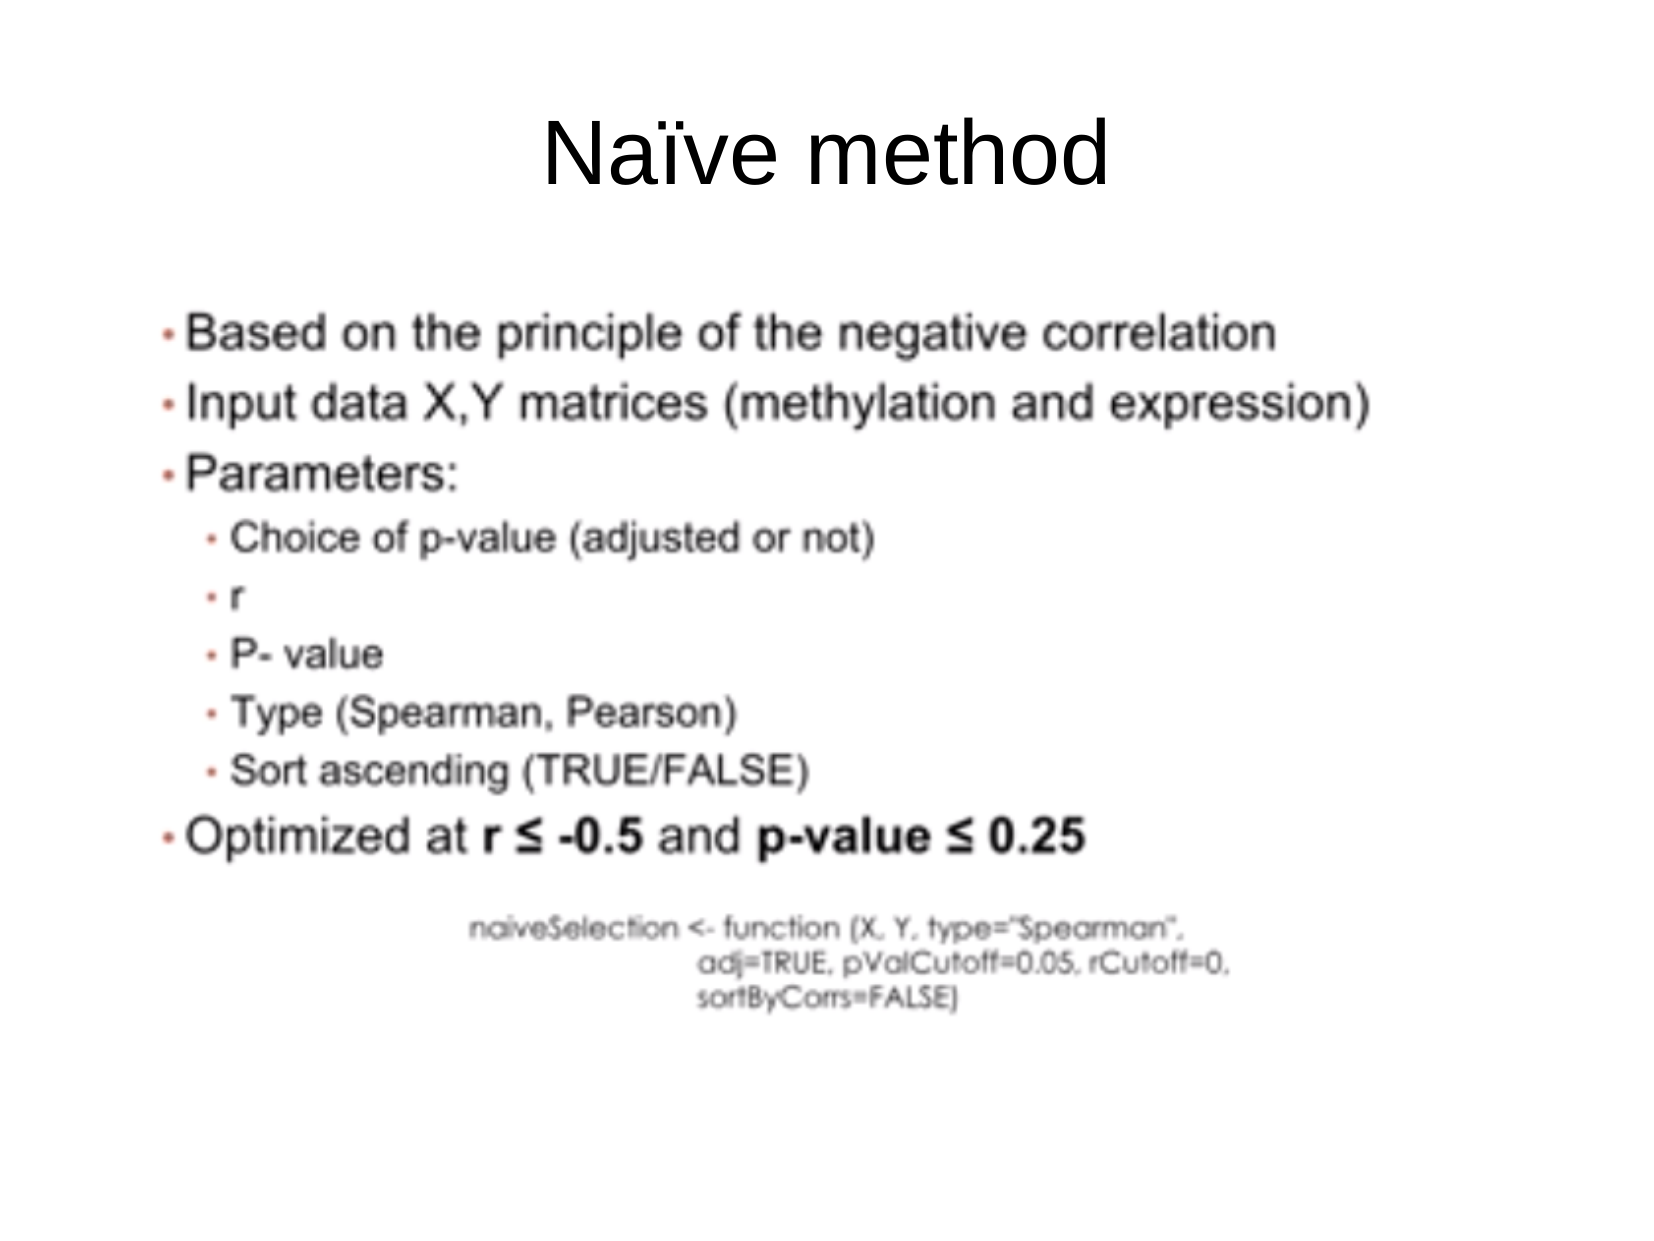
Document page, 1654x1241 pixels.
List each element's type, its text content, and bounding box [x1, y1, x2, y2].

title Naïve method [82, 49, 1571, 257]
picture [91, 279, 1569, 1099]
